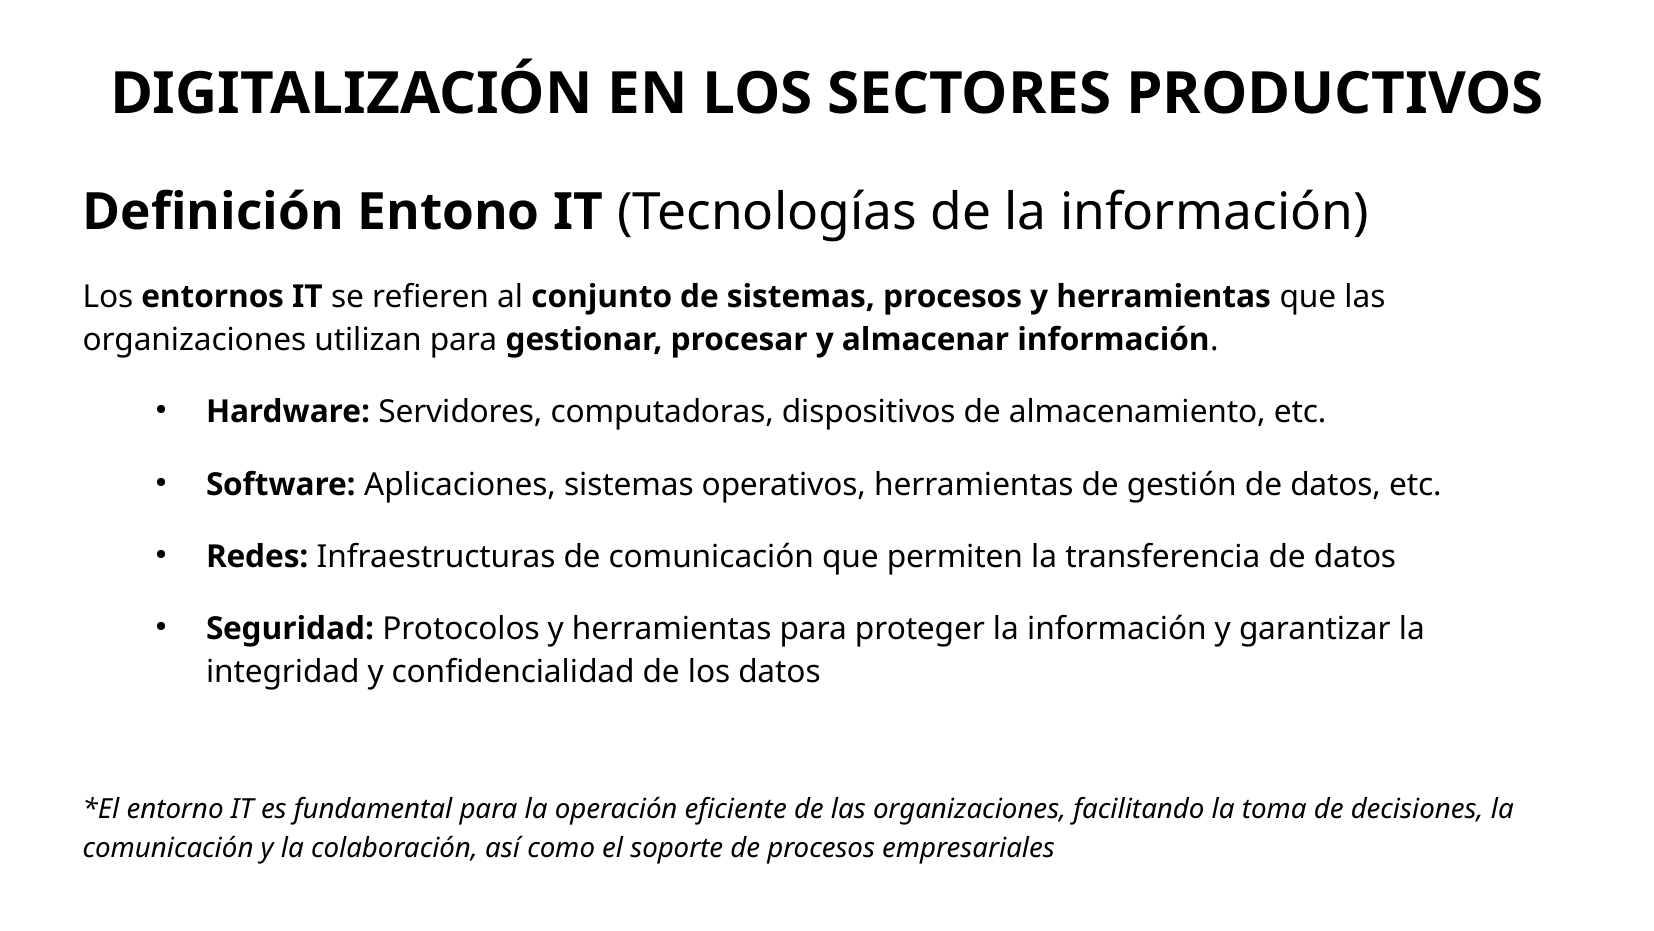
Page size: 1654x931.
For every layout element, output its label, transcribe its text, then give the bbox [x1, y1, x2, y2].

title DIGITALIZACIÓN EN LOS SECTORES PRODUCTIVOS [82, 13, 1571, 169]
list Definición Entono IT (Tecnologías de la información) Los entornos IT se refieren al conjunto de sistemas, procesos y herramientas que las organizaciones utilizan para gestionar, procesar y almacenar información. Hardware: Servidores, computadoras, dispositivos de almacenamiento, etc. Software: Aplicaciones, sistemas operativos, herramientas de gestión de datos, etc. Redes: Infraestructuras de comunicación que permiten la transferencia de datos Seguridad: Protocolos y herramientas para proteger la información y garantizar la integridad y confidencialidad de los datos *El entorno IT es fundamental para la operación eficiente de las organizaciones, facilitando la toma de decisiones, la comunicación y la colaboración, así como el soporte de procesos empresariales [82, 174, 1571, 869]
